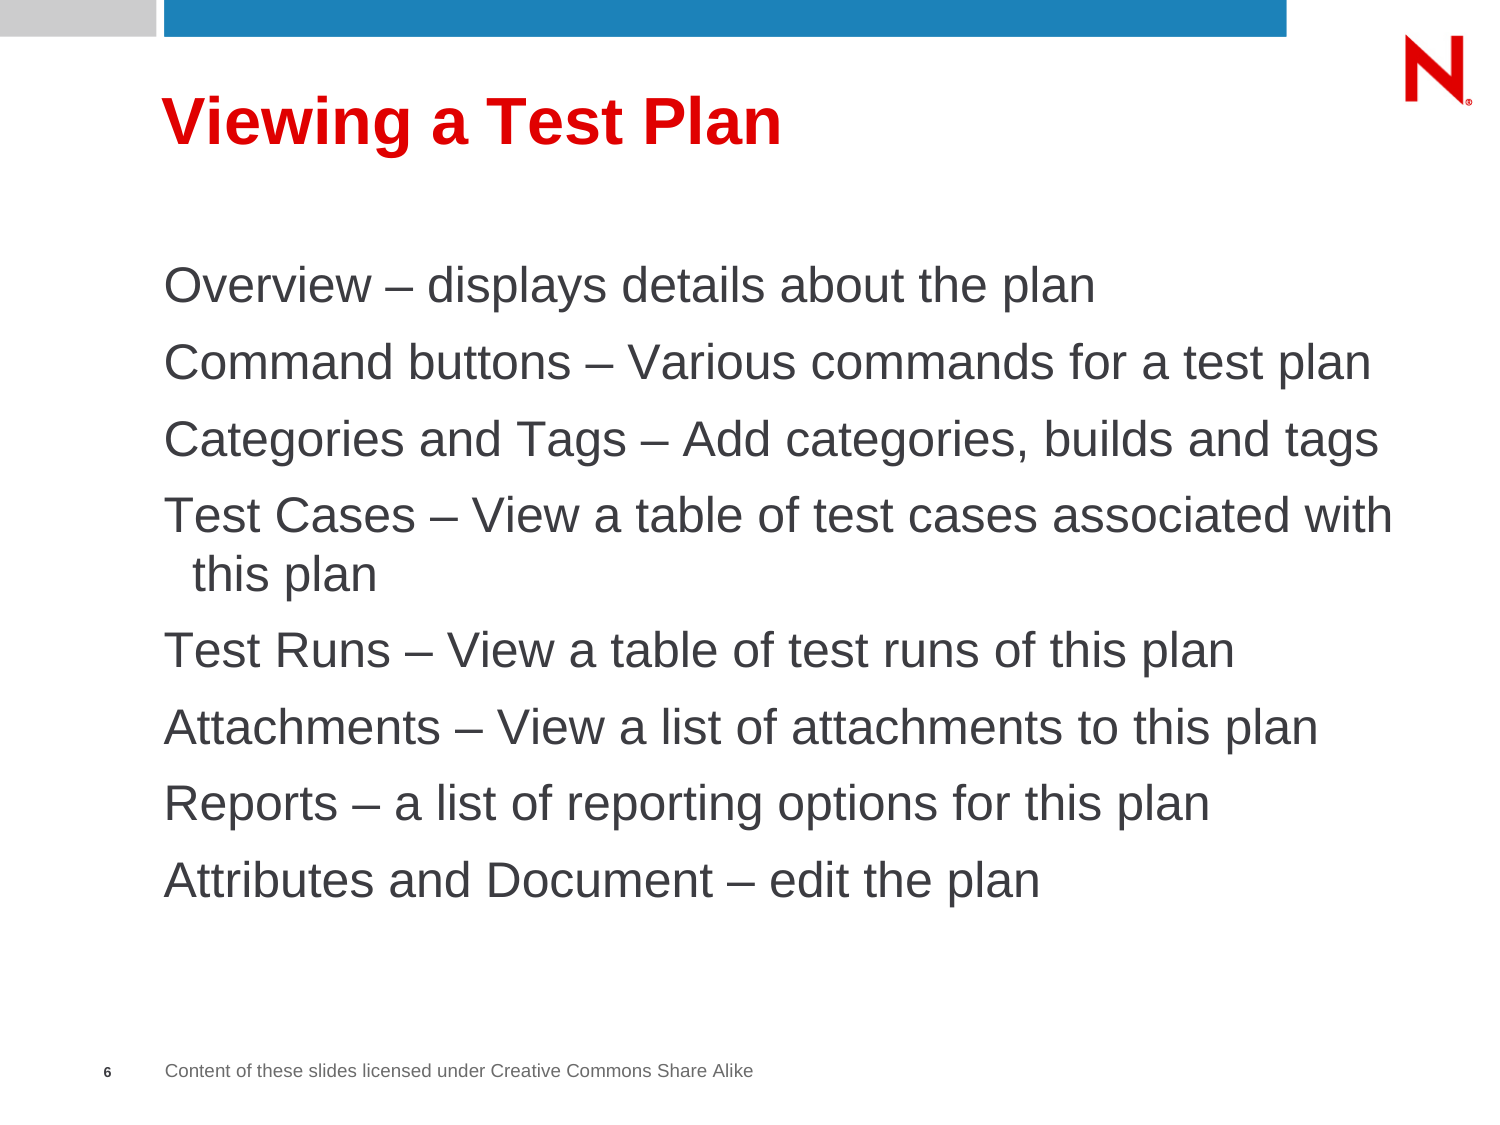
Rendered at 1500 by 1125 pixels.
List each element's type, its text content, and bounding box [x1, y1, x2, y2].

title Viewing a Test Plan [161, 41, 1383, 205]
list Overview – displays details about the plan Command buttons – Various commands for a test plan Categories and Tags – Add categories, builds and tags Test Cases – View a table of test cases associated with this plan Test Runs – View a table of test runs of this plan Attachments – View a list of attachments to this plan Reports – a list of reporting options for this plan Attributes and Document – edit the plan [163, 254, 1404, 986]
picture [1403, 32, 1473, 107]
